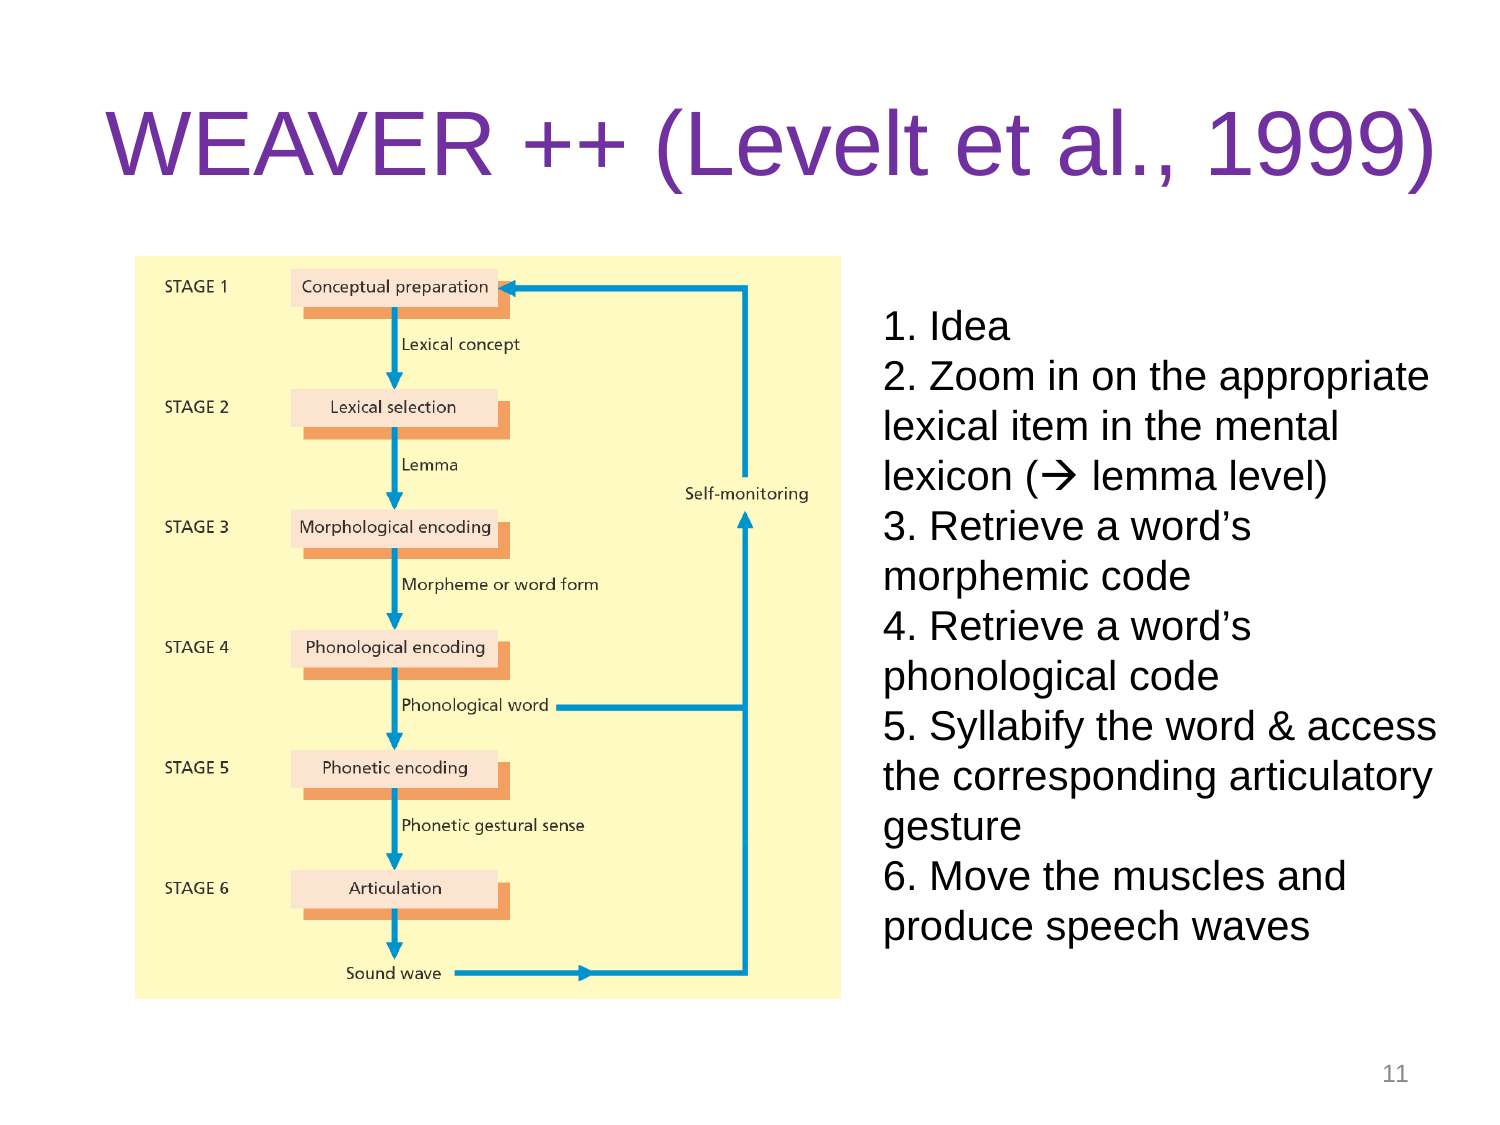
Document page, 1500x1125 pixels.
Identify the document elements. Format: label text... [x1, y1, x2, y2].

text_box 1. Idea 2. Zoom in on the appropriate lexical item in the mental lexicon ( lemma level) 3. Retrieve a word’s morphemic code 4. Retrieve a word’s phonological code 5. Syllabify the word & access the corresponding articulatory gesture 6. Move the muscles and produce speech waves [868, 290, 1471, 957]
picture [135, 256, 841, 999]
title WEAVER ++ (Levelt et al., 1999) [75, 45, 1471, 233]
text_box <number> [1074, 1042, 1426, 1103]
